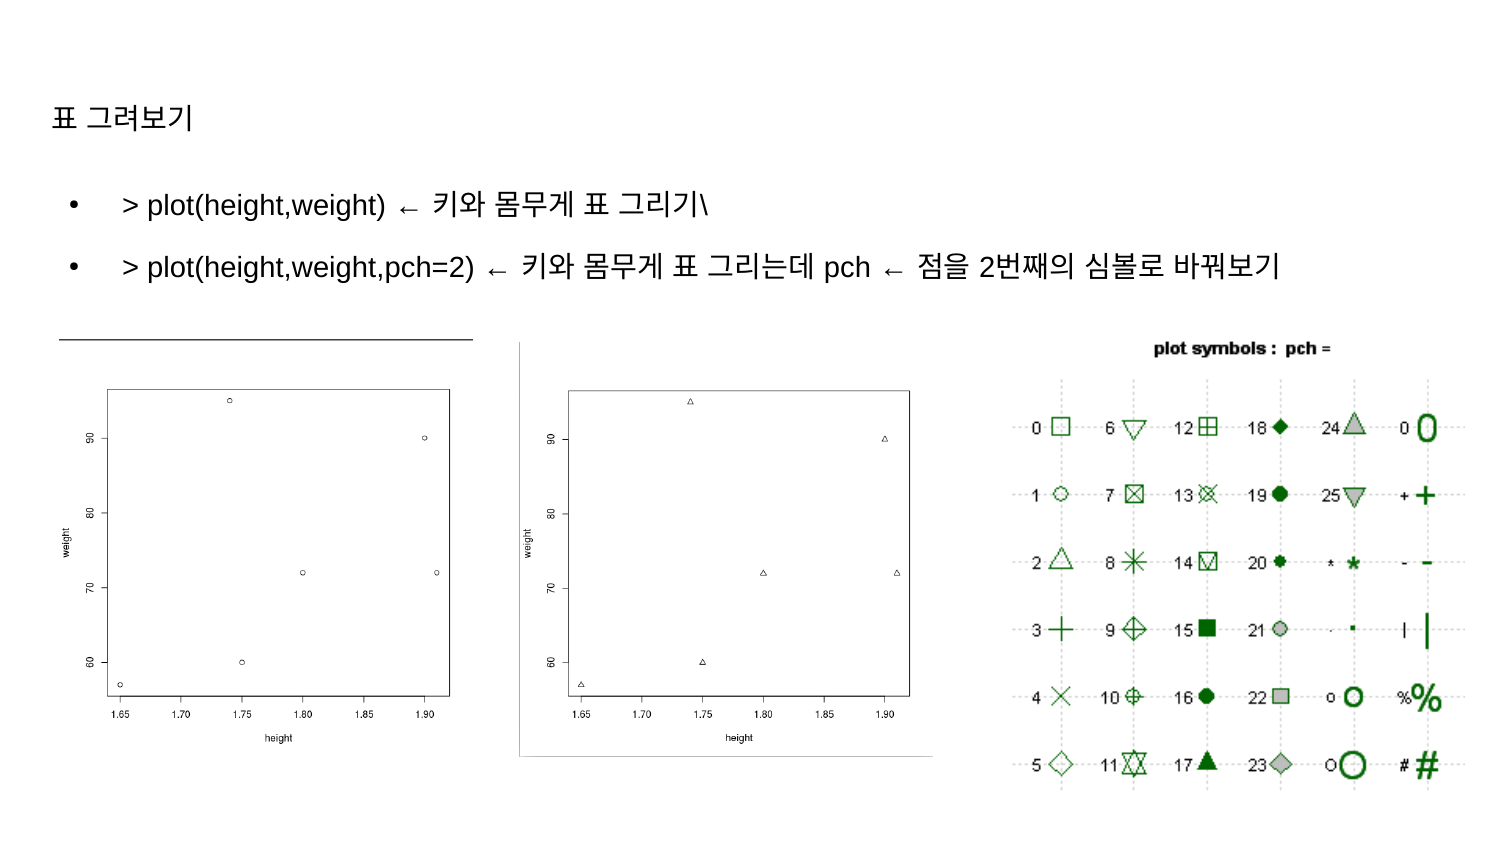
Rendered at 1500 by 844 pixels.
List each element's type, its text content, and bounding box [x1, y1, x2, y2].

list > plot(height,weight) ← 키와 몸무게 표 그리기\ > plot(height,weight,pch=2) ← 키와 몸무게 표 그리는데 pch ← 점을 2번째의 심볼로 바꿔보기 [51, 189, 1449, 296]
picture [519, 342, 933, 757]
title 표 그려보기 [51, 72, 1449, 167]
picture [59, 339, 473, 756]
picture [1011, 331, 1465, 792]
